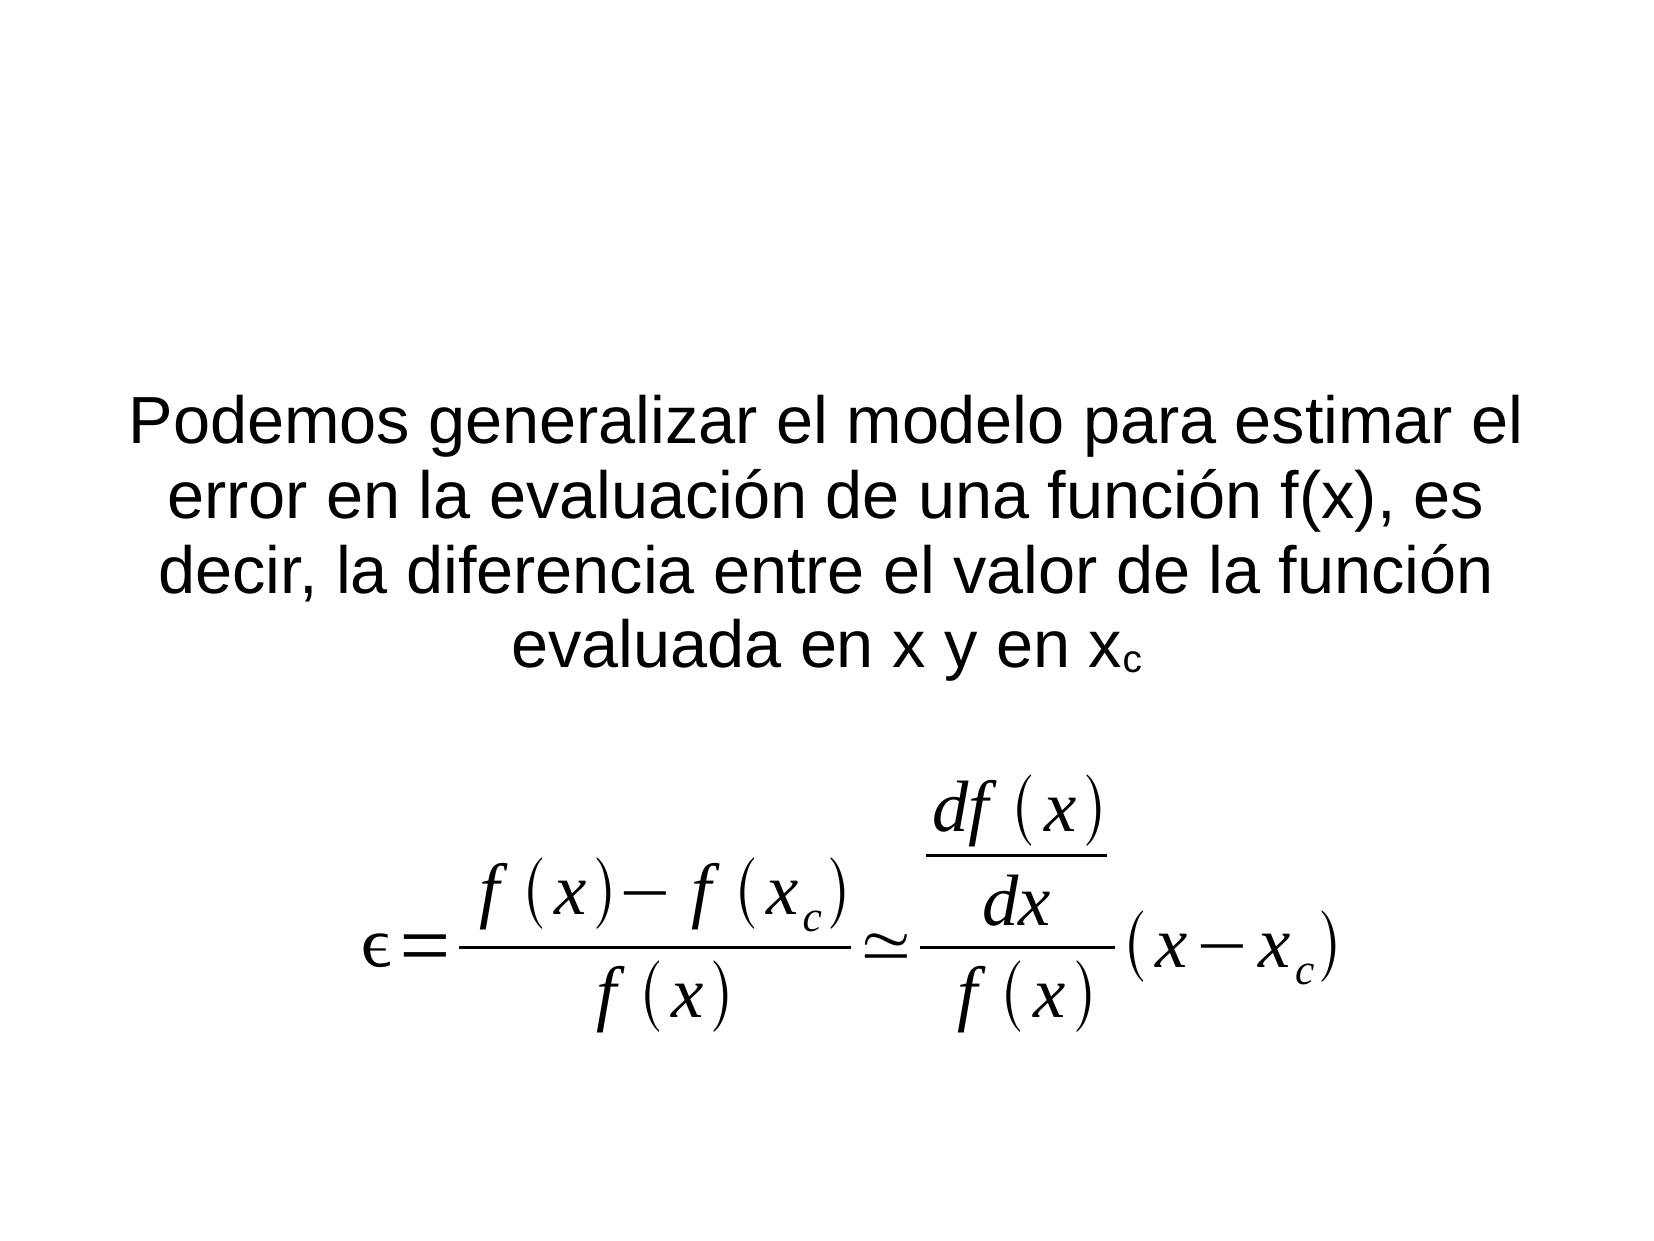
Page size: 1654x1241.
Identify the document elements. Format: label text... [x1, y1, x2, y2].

chart [354, 767, 1348, 1036]
subtitle Podemos generalizar el modelo para estimar el error en la evaluación de una función f(x), es decir, la diferencia entre el valor de la función evaluada en x y en xc [82, 297, 1571, 768]
